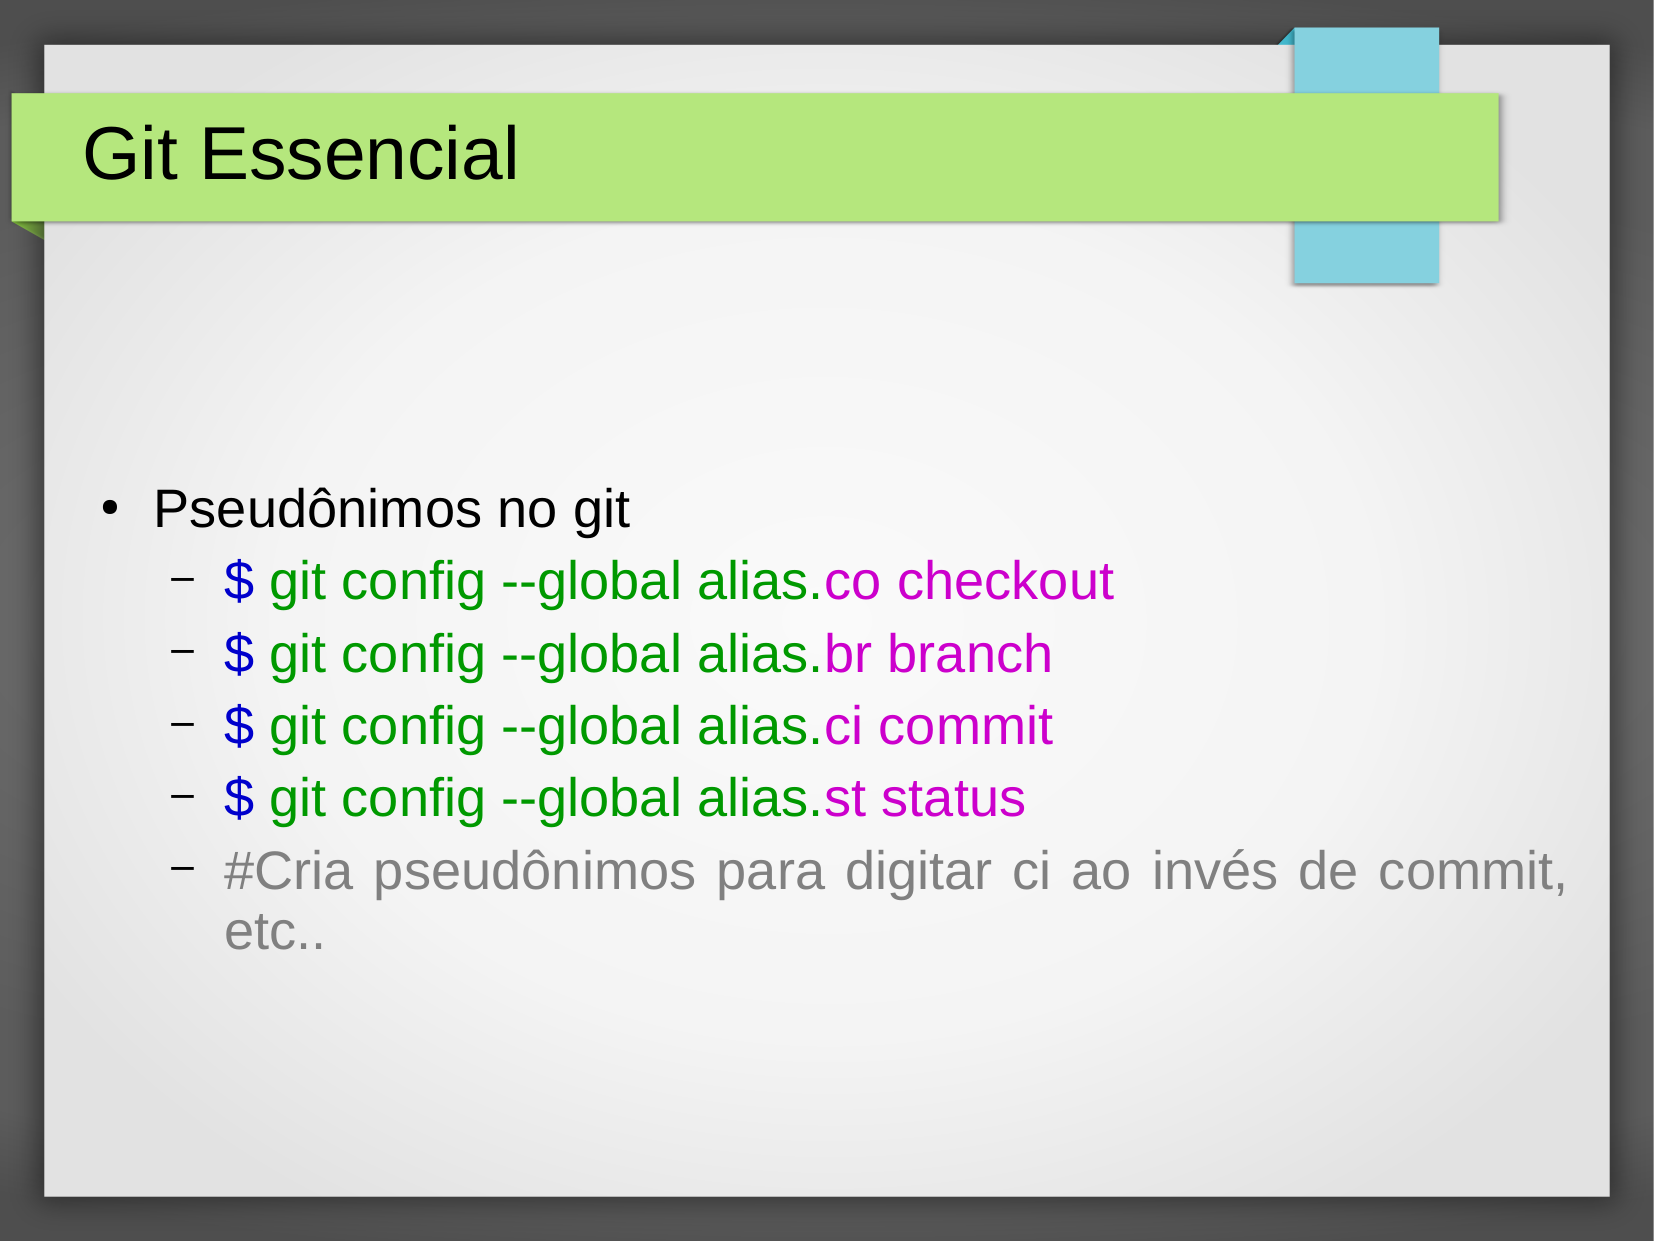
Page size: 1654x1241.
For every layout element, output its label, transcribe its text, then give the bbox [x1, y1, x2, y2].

picture [0, 0, 1654, 1241]
title Git Essencial [82, 94, 1264, 213]
list Pseudônimos no git $ git config --global alias.co checkout $ git config --global alias.br branch $ git config --global alias.ci commit $ git config --global alias.st status #Cria pseudônimos para digitar ci ao invés de commit, etc.. [82, 360, 1571, 1080]
